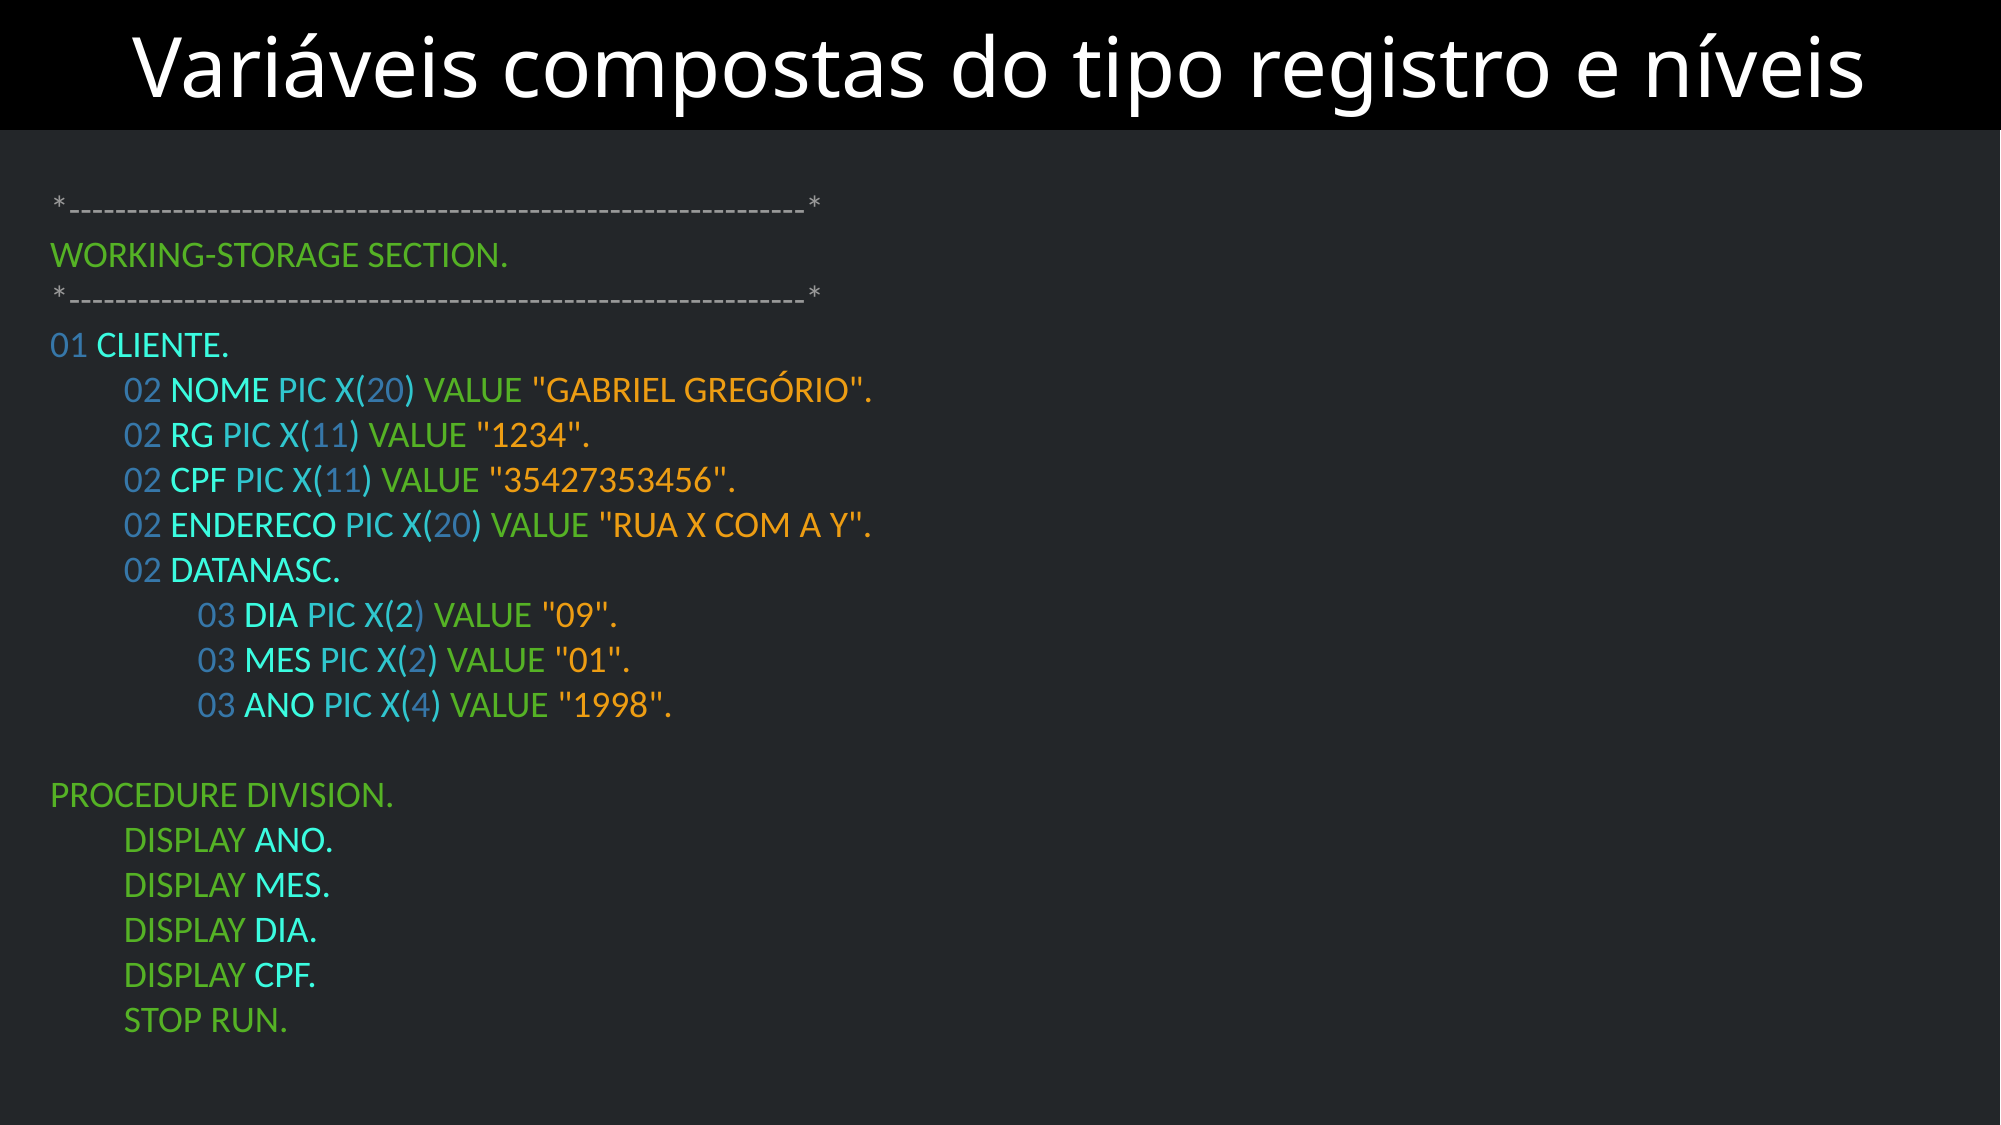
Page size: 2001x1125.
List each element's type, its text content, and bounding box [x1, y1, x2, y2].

text_box *----------------------------------------------------------------* WORKING-STORAGE SECTION. *----------------------------------------------------------------* 01 CLIENTE. 02 NOME PIC X(20) VALUE "GABRIEL GREGÓRIO". 02 RG PIC X(11) VALUE "1234". 02 CPF PIC X(11) VALUE "35427353456". 02 ENDERECO PIC X(20) VALUE "RUA X COM A Y". 02 DATANASC. 03 DIA PIC X(2) VALUE "09". 03 MES PIC X(2) VALUE "01". 03 ANO PIC X(4) VALUE "1998". PROCEDURE DIVISION. DISPLAY ANO. DISPLAY MES. DISPLAY DIA. DISPLAY CPF. STOP RUN. [35, 177, 2001, 1047]
text_box Variáveis compostas do tipo registro e níveis [0, 0, 2001, 130]
